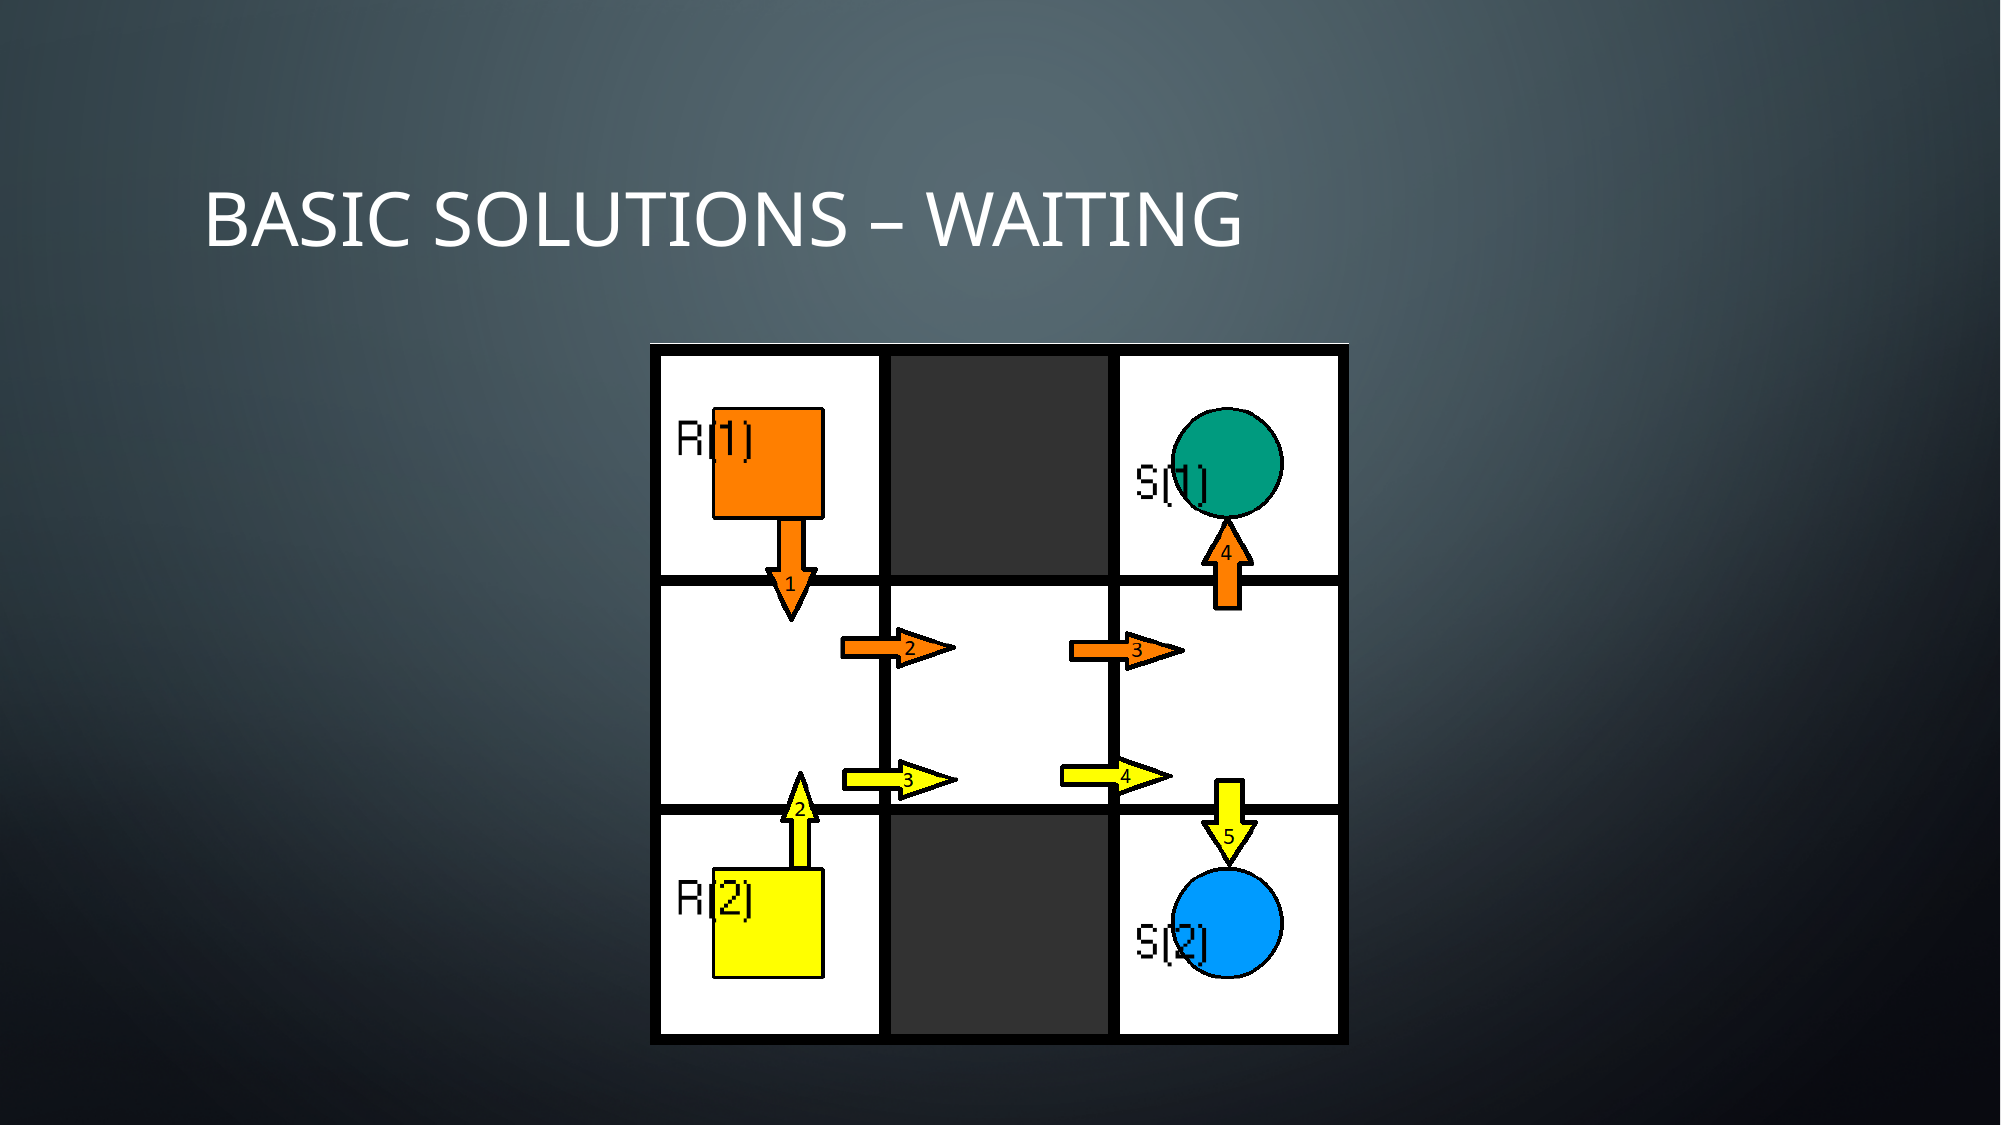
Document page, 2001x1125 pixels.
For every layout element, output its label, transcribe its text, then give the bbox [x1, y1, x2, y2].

title Basic Solutions – Waiting [187, 101, 1813, 344]
picture [0, 0, 2001, 1125]
